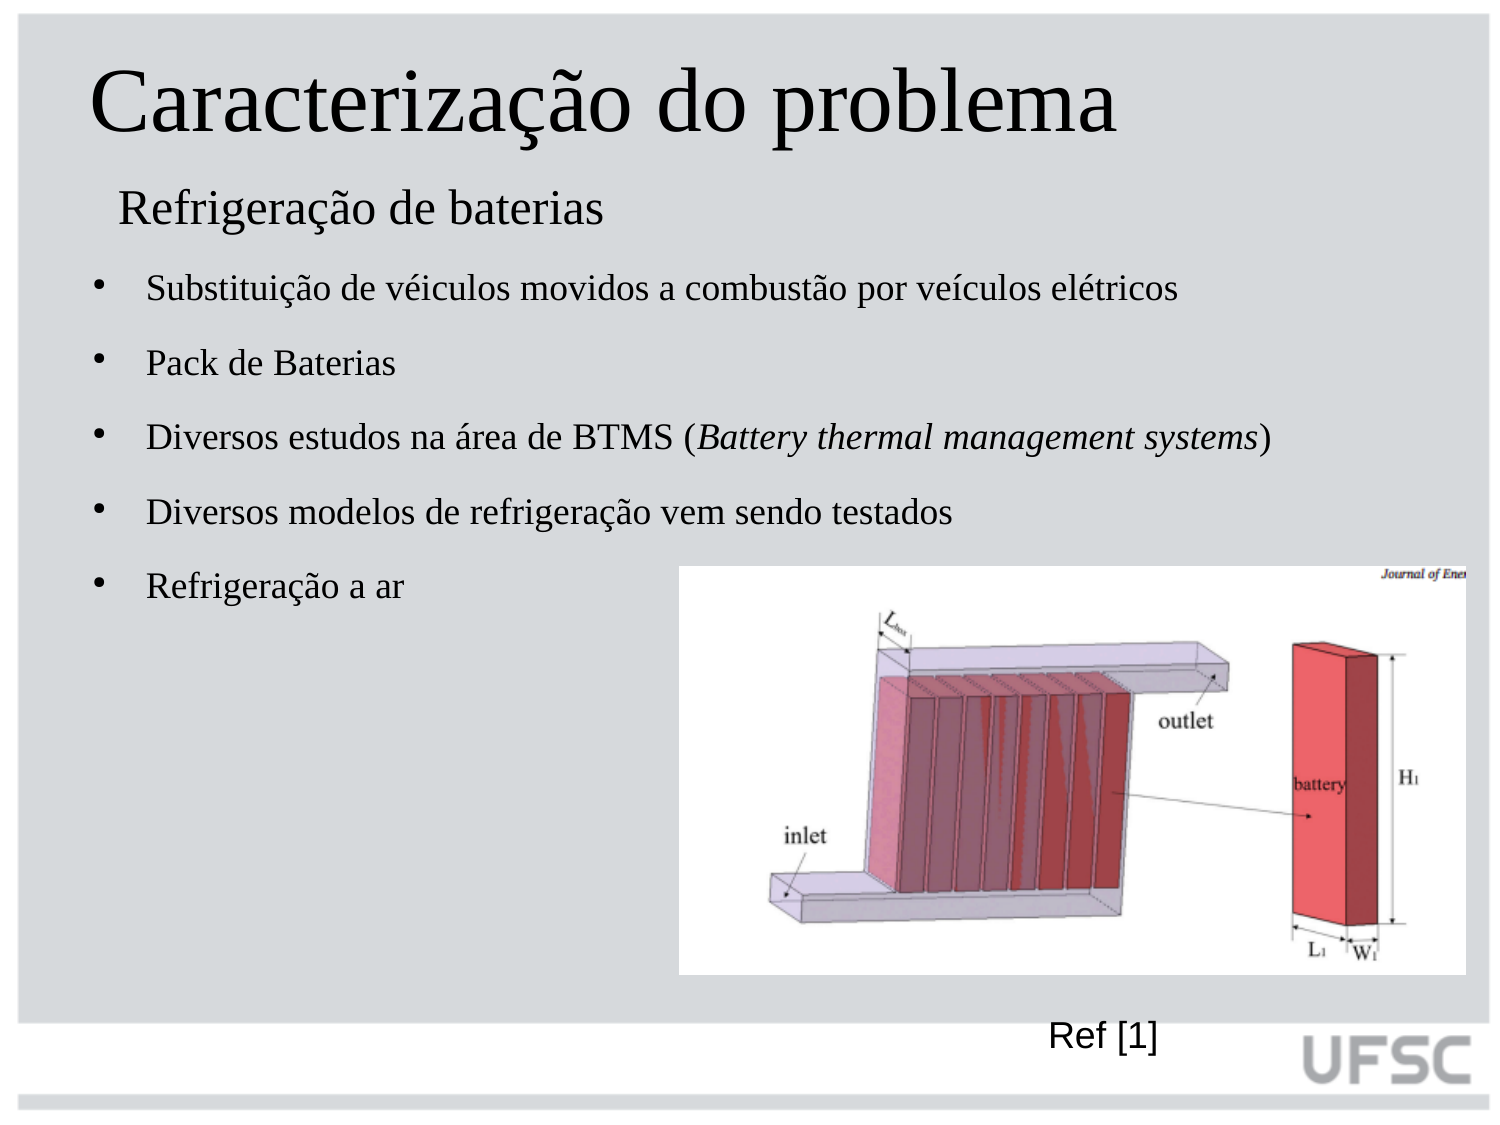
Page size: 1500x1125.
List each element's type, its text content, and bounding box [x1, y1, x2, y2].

title Caracterização do problema [75, 44, 1425, 233]
picture [0, 0, 1500, 1125]
list Substituição de véiculos movidos a combustão por veículos elétricos Pack de Baterias Diversos estudos na área de BTMS (Battery thermal management systems) Diversos modelos de refrigeração vem sendo testados Refrigeração a ar [75, 263, 1447, 916]
text_box Ref [1] [1033, 1003, 1174, 1061]
text_box Refrigeração de baterias [103, 166, 739, 238]
